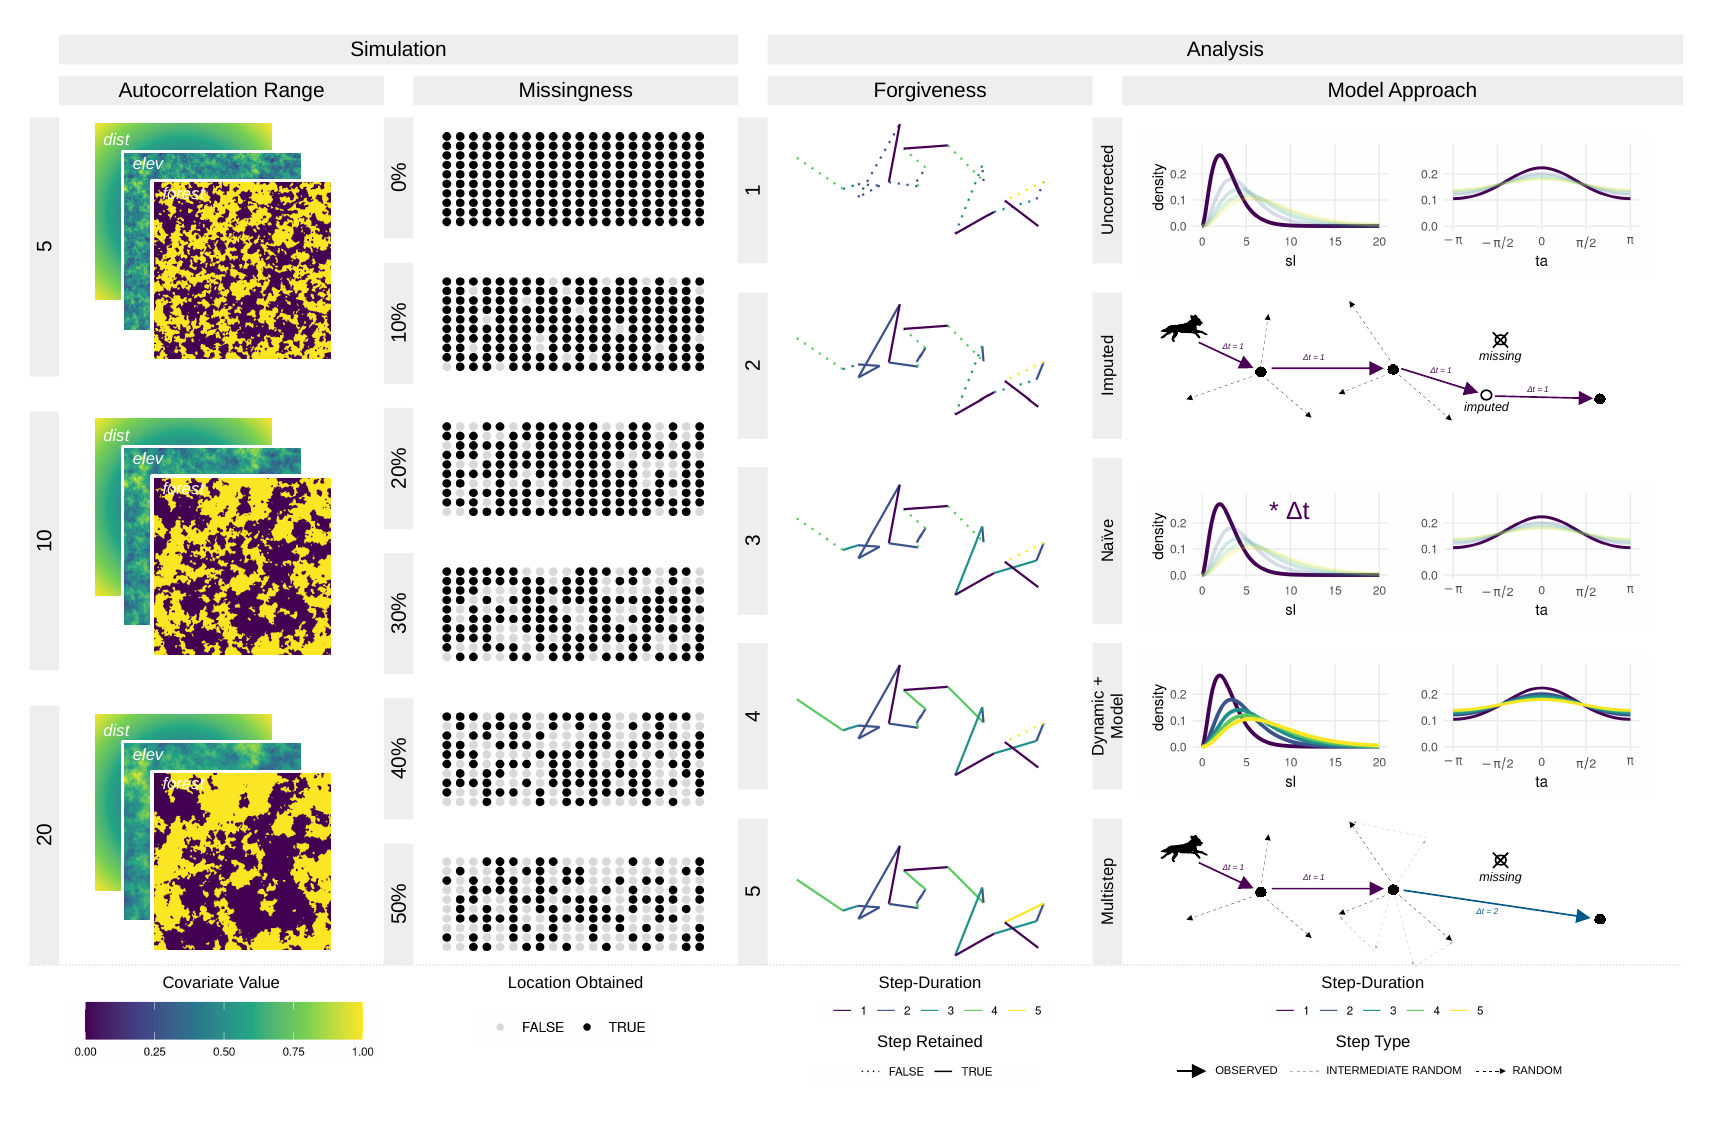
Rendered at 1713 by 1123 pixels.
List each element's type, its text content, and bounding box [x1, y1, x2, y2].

text_box dist [88, 713, 237, 751]
text_box Δt = 1 [1282, 866, 1346, 887]
picture [153, 182, 331, 360]
text_box [1594, 393, 1606, 404]
picture [1157, 313, 1211, 344]
picture [784, 118, 1056, 961]
picture [94, 751, 121, 891]
text_box forest [147, 471, 296, 509]
text_box Dynamic + Model [1092, 643, 1123, 790]
text_box 1 [738, 117, 768, 264]
text_box Multistep [1092, 818, 1123, 965]
picture [153, 772, 331, 950]
text_box Autocorrelation Range [59, 75, 384, 106]
text_box 20% [383, 407, 414, 530]
text_box Covariate Value [59, 967, 384, 998]
picture [123, 480, 150, 626]
text_box Δt = 1 [1506, 377, 1570, 405]
text_box Δt = 2 [1475, 899, 1519, 906]
text_box [1594, 914, 1606, 924]
picture [266, 743, 302, 770]
text_box forest [147, 767, 296, 804]
picture [59, 995, 389, 1069]
text_box 2 [738, 292, 768, 439]
picture [94, 160, 121, 301]
text_box 5 [738, 818, 768, 965]
text_box elev [118, 737, 266, 775]
text_box [1388, 884, 1399, 895]
text_box Forgiveness [767, 75, 1093, 106]
picture [237, 713, 272, 740]
text_box 10% [383, 262, 414, 384]
text_box Step Retained [767, 1026, 1093, 1057]
picture [237, 418, 272, 445]
picture [1260, 997, 1498, 1025]
text_box imputed [1449, 392, 1524, 425]
text_box missing [1464, 862, 1537, 895]
picture [472, 1009, 661, 1053]
text_box [1255, 366, 1267, 377]
text_box 30% [383, 553, 414, 675]
picture [123, 184, 150, 330]
picture [807, 1059, 1045, 1086]
text_box Δt = 1 [1409, 358, 1473, 385]
text_box Step-Duration [1210, 967, 1536, 998]
text_box Step Type [1210, 1026, 1536, 1057]
picture [237, 123, 272, 150]
text_box 3 [738, 467, 768, 615]
text_box 0% [383, 117, 414, 239]
picture [1157, 833, 1211, 864]
text_box Naïve [1092, 457, 1123, 625]
picture [1137, 478, 1654, 633]
text_box Step-Duration [767, 967, 1093, 998]
text_box [1255, 887, 1267, 897]
text_box Model Approach [1122, 75, 1684, 106]
text_box [1387, 364, 1399, 375]
text_box Missingness [413, 75, 739, 106]
text_box OBSERVED [1200, 1057, 1293, 1088]
text_box Simulation [59, 34, 739, 65]
text_box Analysis [767, 34, 1684, 65]
picture [94, 456, 121, 596]
picture [1137, 129, 1654, 284]
text_box Δt = 1 [1282, 345, 1346, 367]
text_box RANDOM [1497, 1056, 1577, 1088]
picture [153, 477, 331, 655]
picture [266, 152, 302, 179]
text_box 40% [383, 698, 414, 820]
text_box missing [1464, 341, 1537, 374]
picture [123, 775, 150, 921]
text_box Δt = 2 [1455, 899, 1519, 927]
picture [434, 132, 712, 951]
text_box dist [88, 123, 237, 160]
text_box 4 [738, 643, 768, 790]
text_box INTERMEDIATE RANDOM [1311, 1057, 1477, 1088]
text_box elev [118, 146, 266, 184]
text_box 20 [29, 705, 60, 965]
text_box dist [88, 418, 237, 456]
text_box 10 [29, 411, 60, 671]
text_box * Δt [1244, 489, 1335, 537]
text_box forest [147, 176, 296, 214]
text_box 50% [383, 843, 414, 965]
text_box Location Obtained [413, 967, 739, 998]
text_box Δt = 1 [1202, 855, 1265, 882]
text_box Uncorrected [1092, 117, 1123, 264]
text_box 5 [29, 117, 60, 377]
text_box Imputed [1092, 292, 1123, 439]
picture [1137, 649, 1654, 805]
picture [817, 997, 1056, 1025]
text_box elev [118, 442, 266, 480]
text_box Δt = 1 [1202, 334, 1265, 362]
picture [266, 448, 302, 474]
